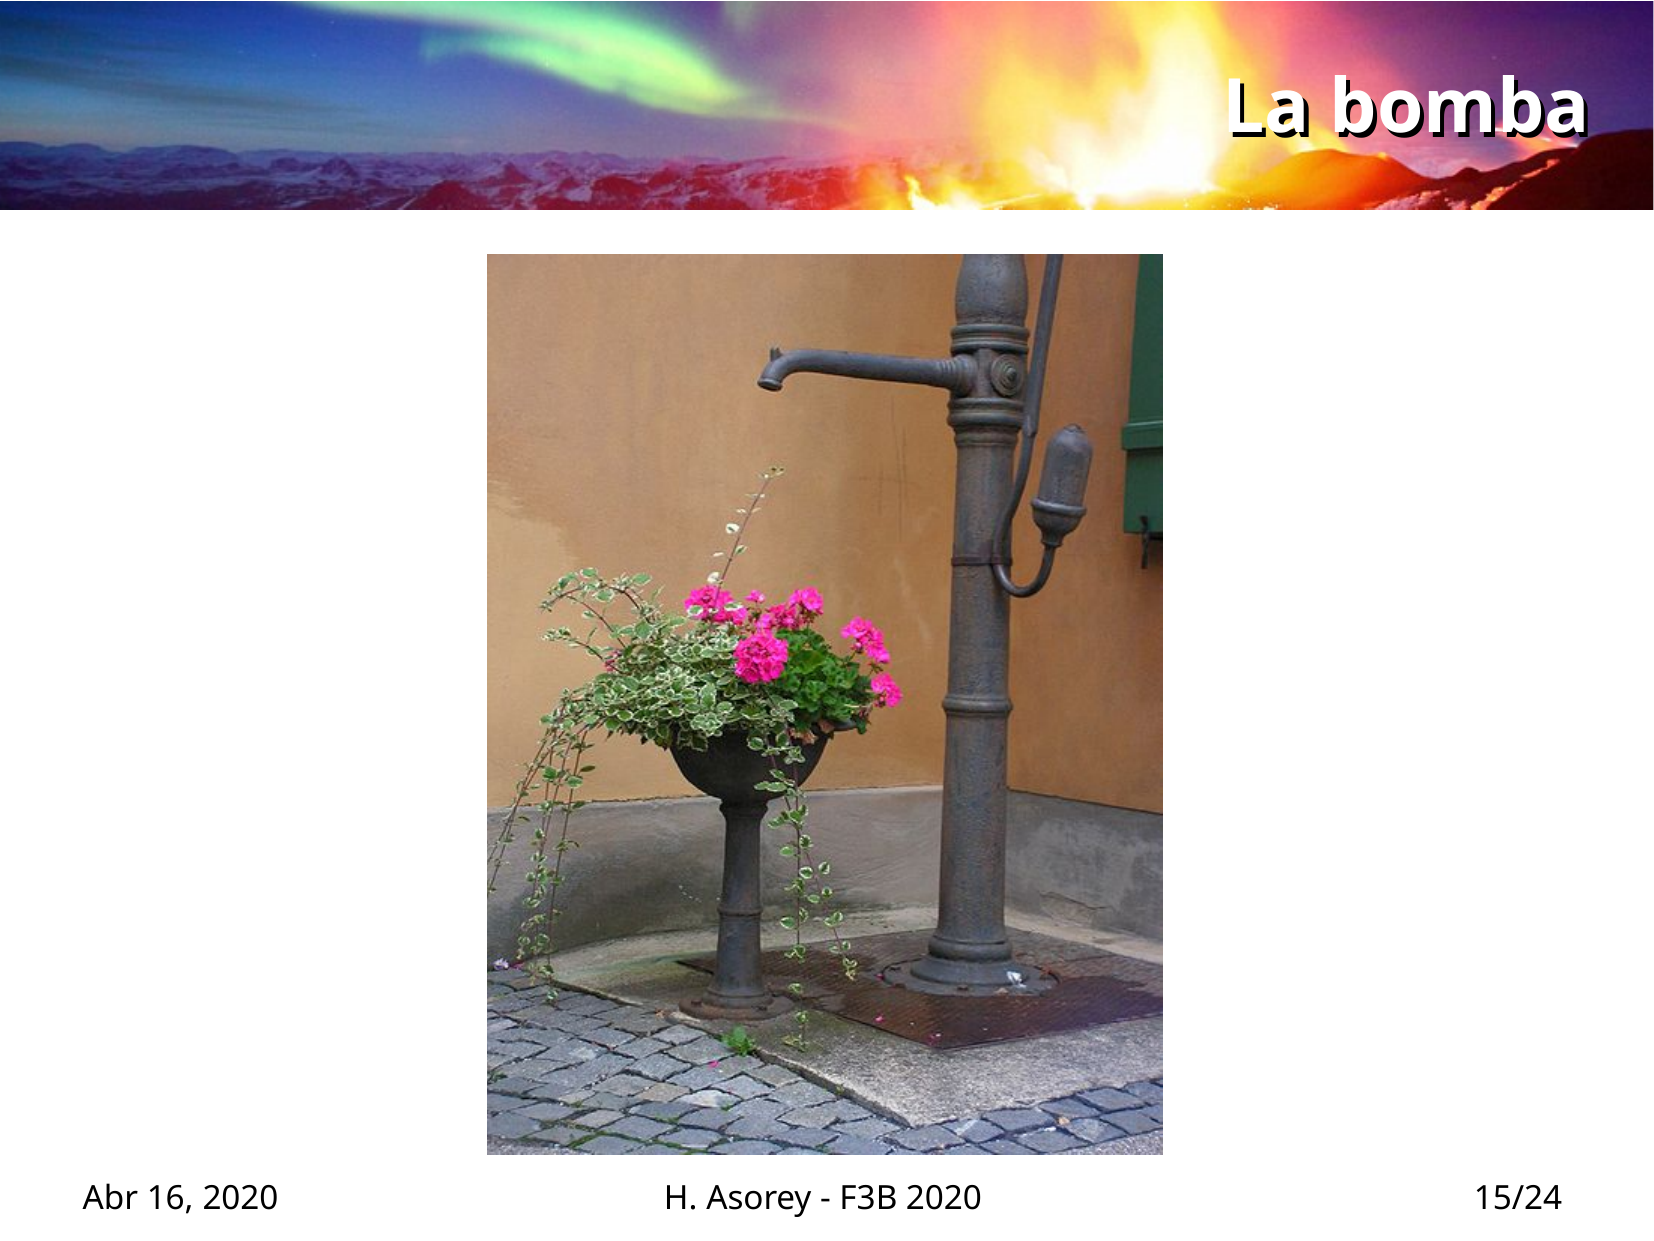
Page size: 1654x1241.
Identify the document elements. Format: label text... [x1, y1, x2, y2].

title La bomba [45, 15, 1606, 191]
picture [487, 254, 1163, 1156]
picture [0, 1, 1654, 210]
